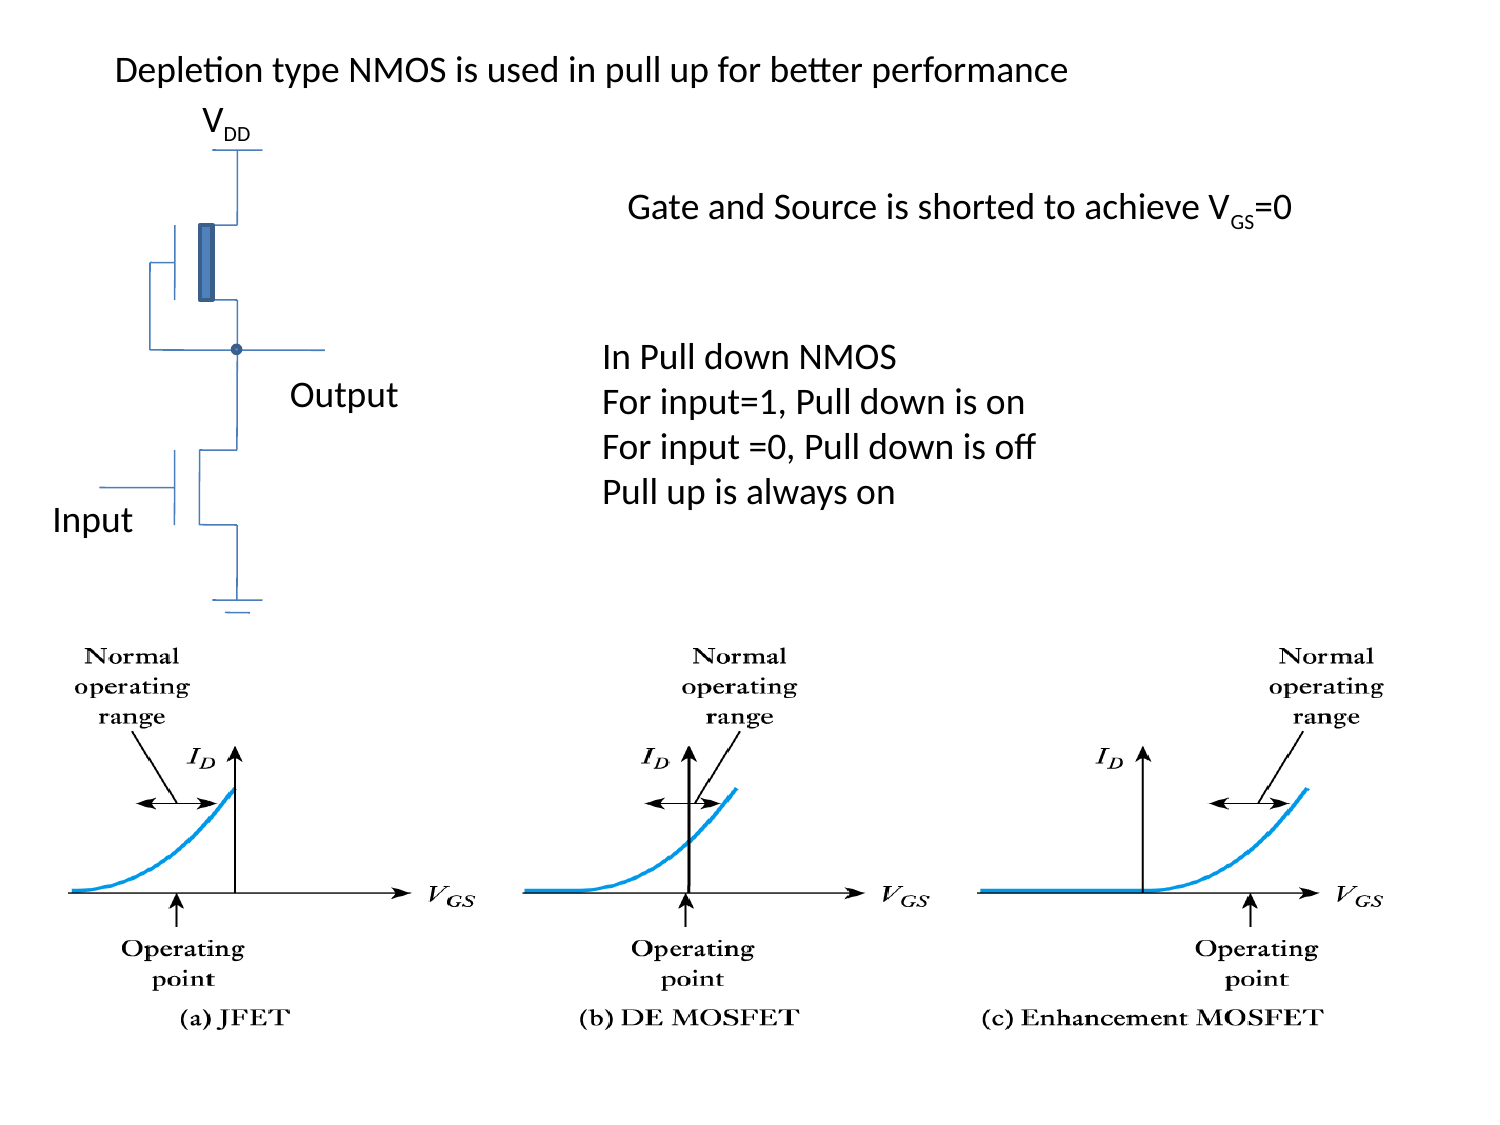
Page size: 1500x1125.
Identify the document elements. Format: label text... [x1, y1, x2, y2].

text_box [232, 345, 241, 354]
text_box Depletion type NMOS is used in pull up for better performance [99, 37, 1400, 98]
text_box VDD [187, 98, 300, 154]
picture [50, 637, 1388, 1038]
text_box Output [274, 362, 438, 423]
text_box Gate and Source is shorted to achieve VGS=0 [612, 174, 1388, 241]
text_box [199, 224, 213, 300]
text_box Input [37, 487, 200, 548]
text_box In Pull down NMOS For input=1, Pull down is on For input =0, Pull down is off Pull up is always on [587, 324, 1113, 520]
